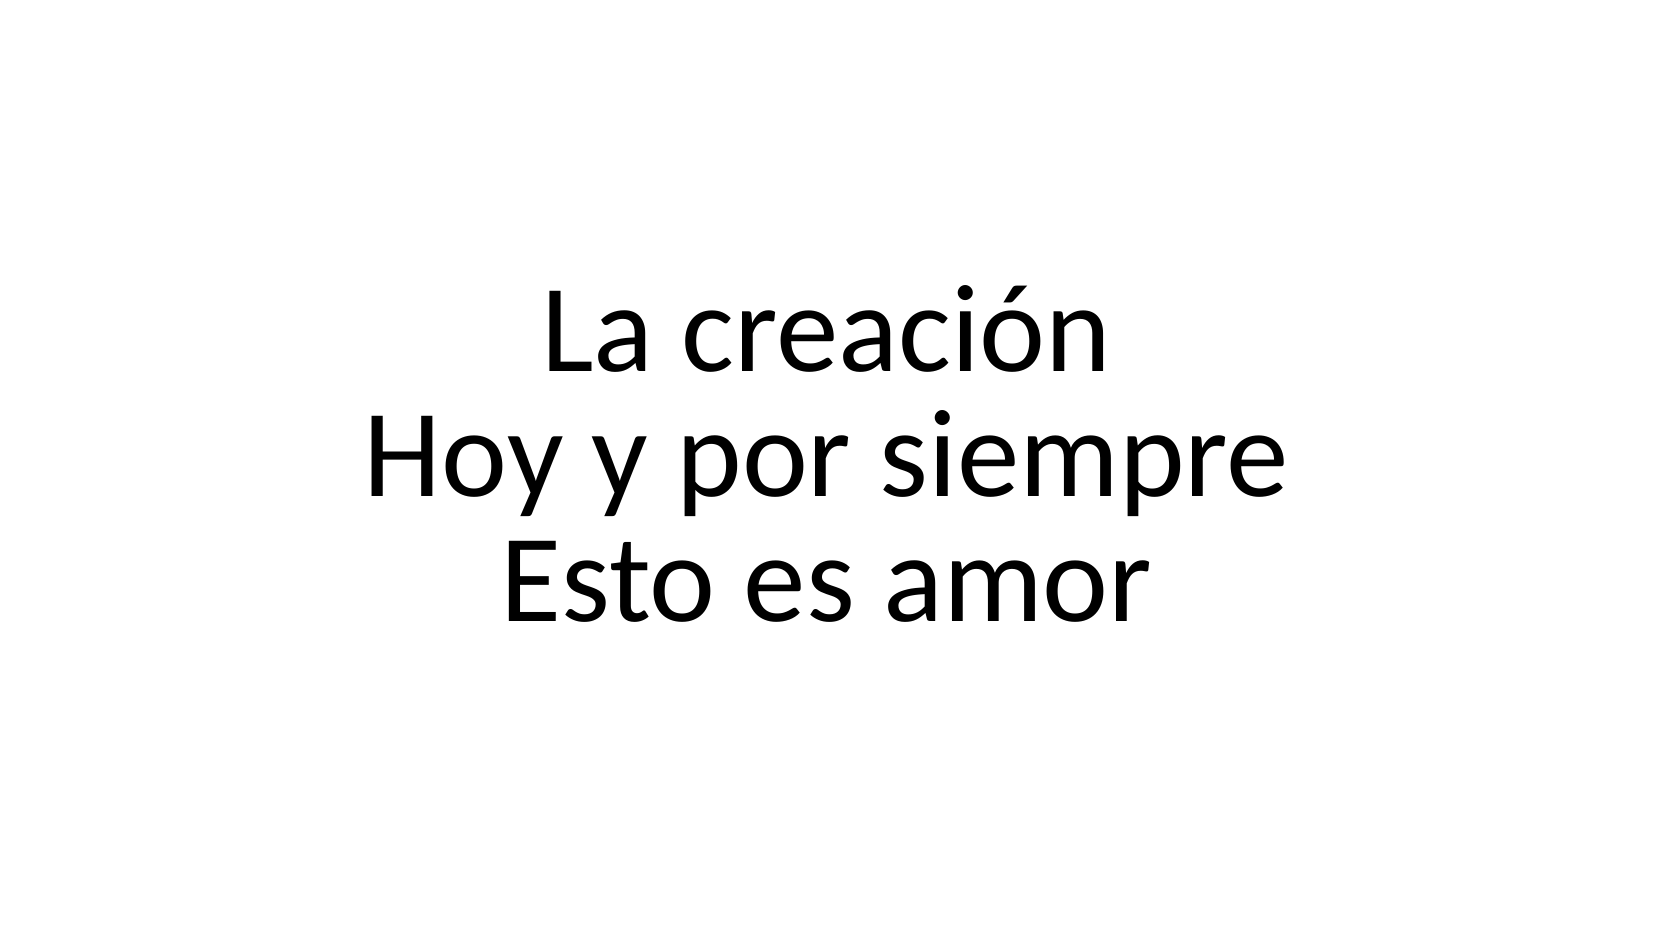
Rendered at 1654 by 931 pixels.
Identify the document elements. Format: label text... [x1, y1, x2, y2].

title La creación Hoy y por siempre Esto es amor [0, 0, 1654, 931]
